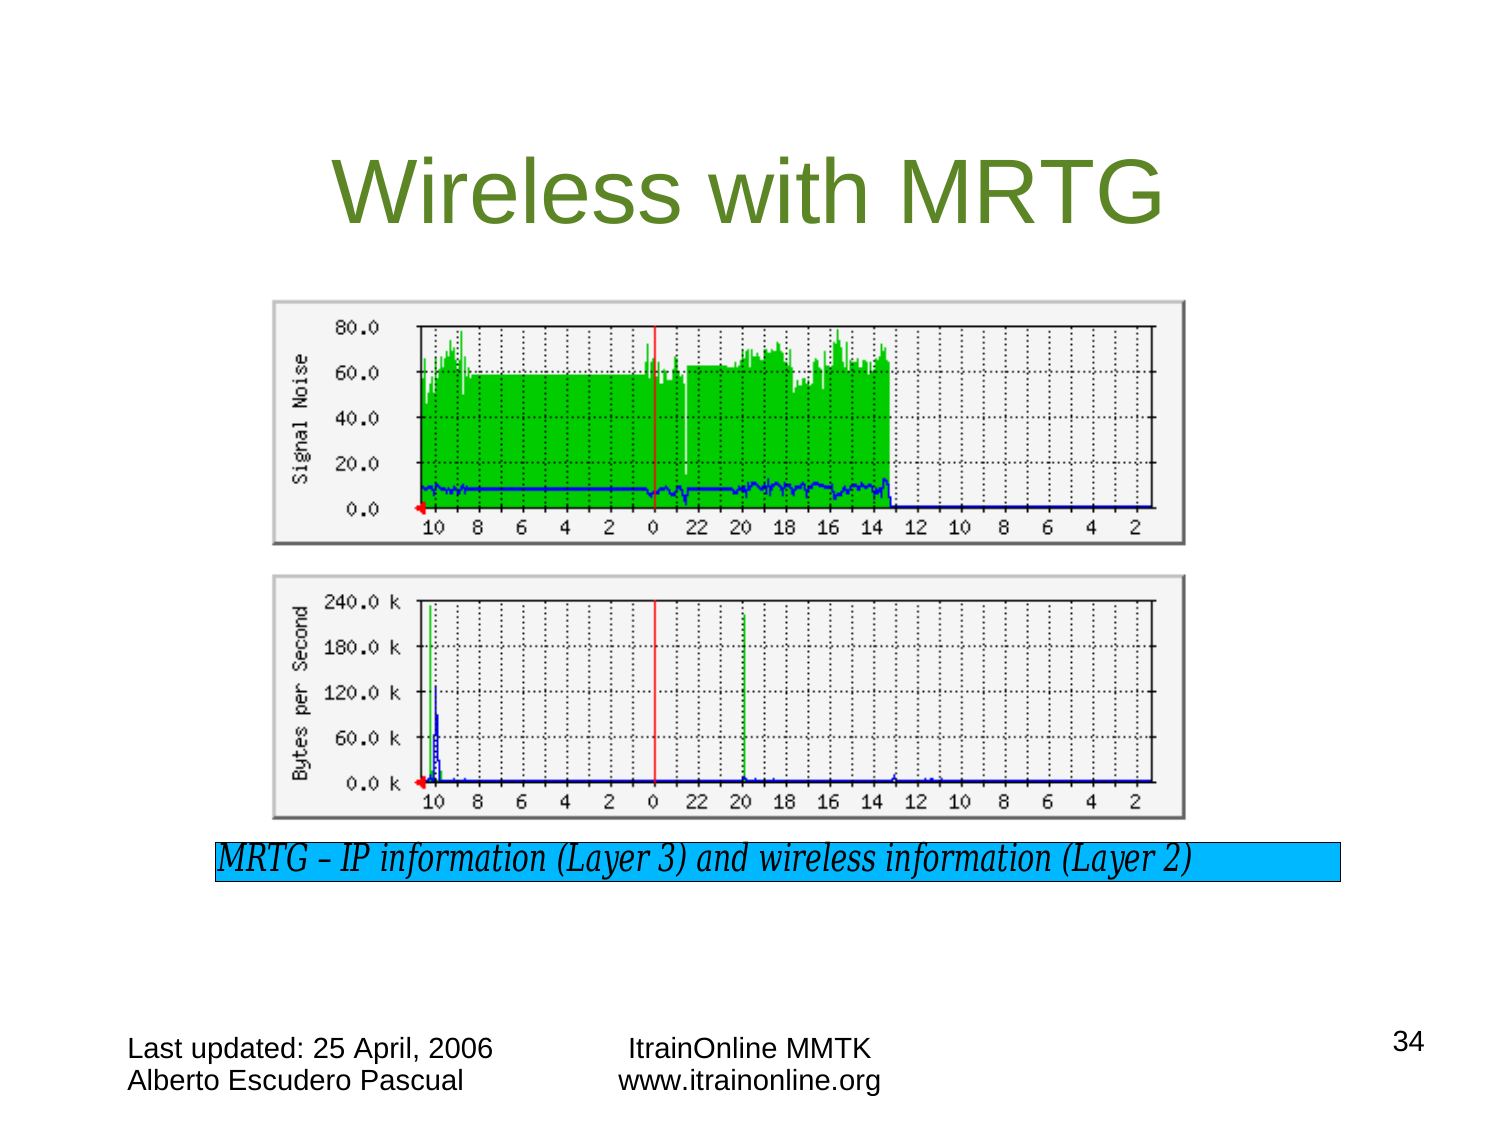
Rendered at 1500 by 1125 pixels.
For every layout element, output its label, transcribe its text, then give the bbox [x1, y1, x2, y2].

text_box Wireless with MRTG [112, 100, 1388, 288]
chart [269, 296, 1197, 831]
chart [215, 842, 1341, 882]
